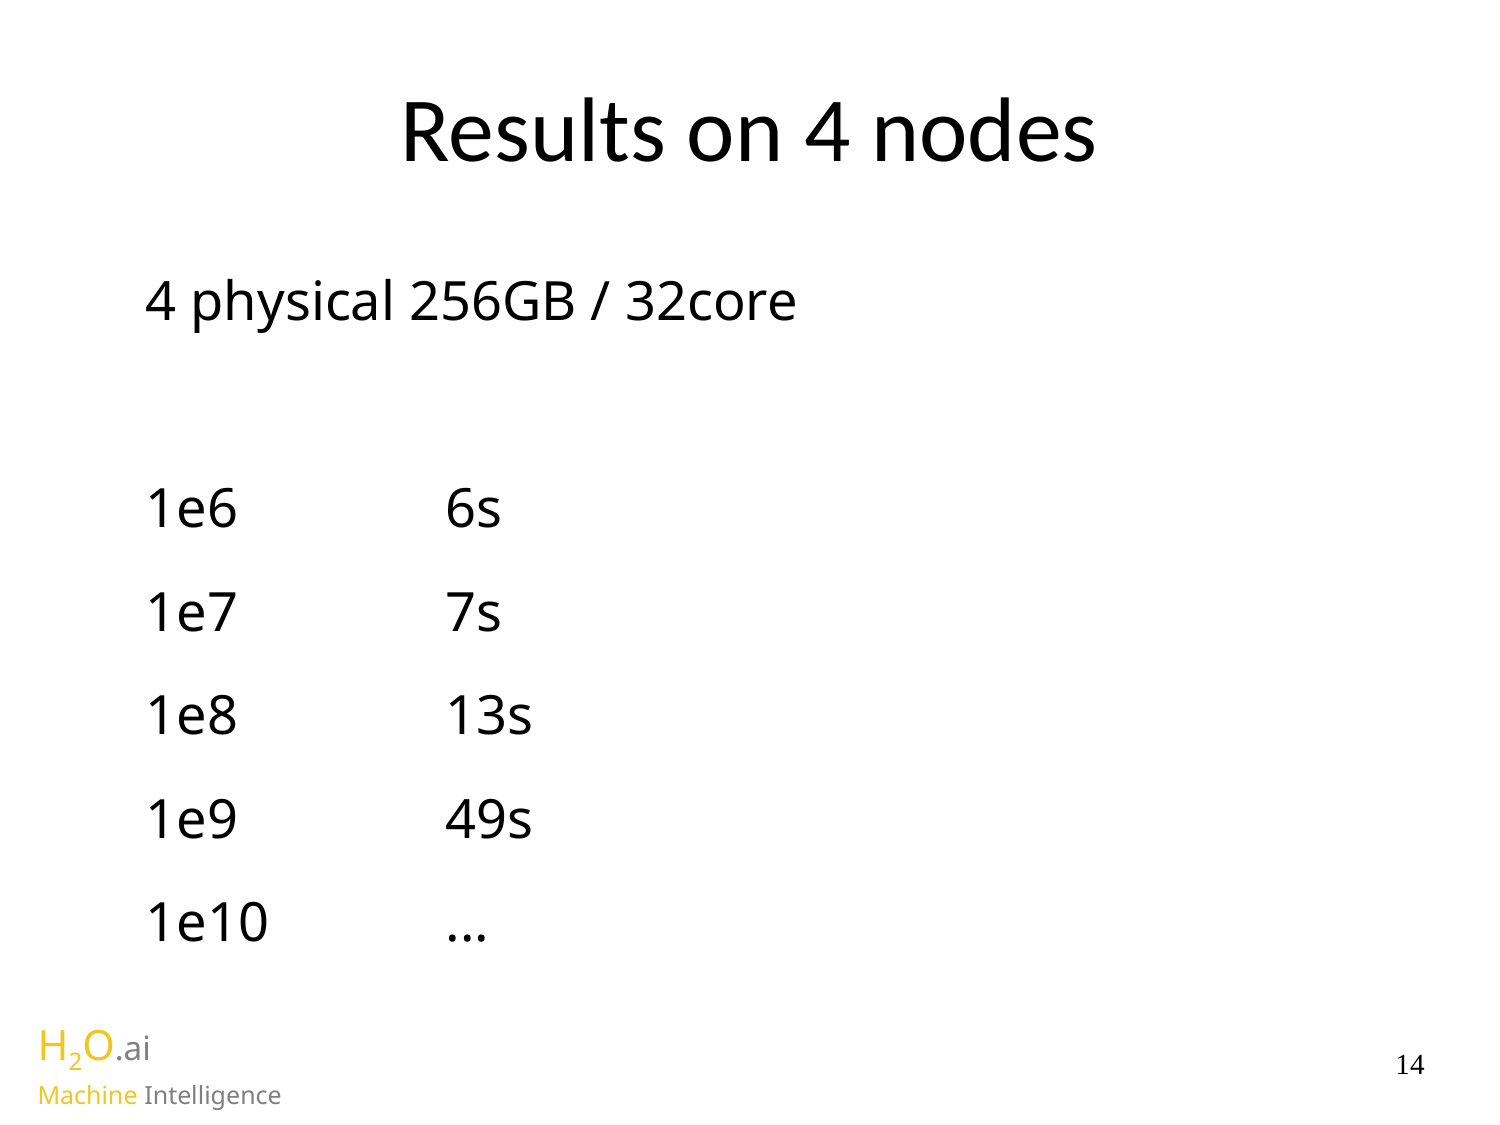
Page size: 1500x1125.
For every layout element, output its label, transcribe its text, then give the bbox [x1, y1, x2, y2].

list 4 physical 256GB / 32core 1e6 6s 1e7 7s 1e8 13s 1e9 49s 1e10 ... [75, 262, 1425, 1125]
title Results on 4 nodes [75, 15, 1425, 262]
